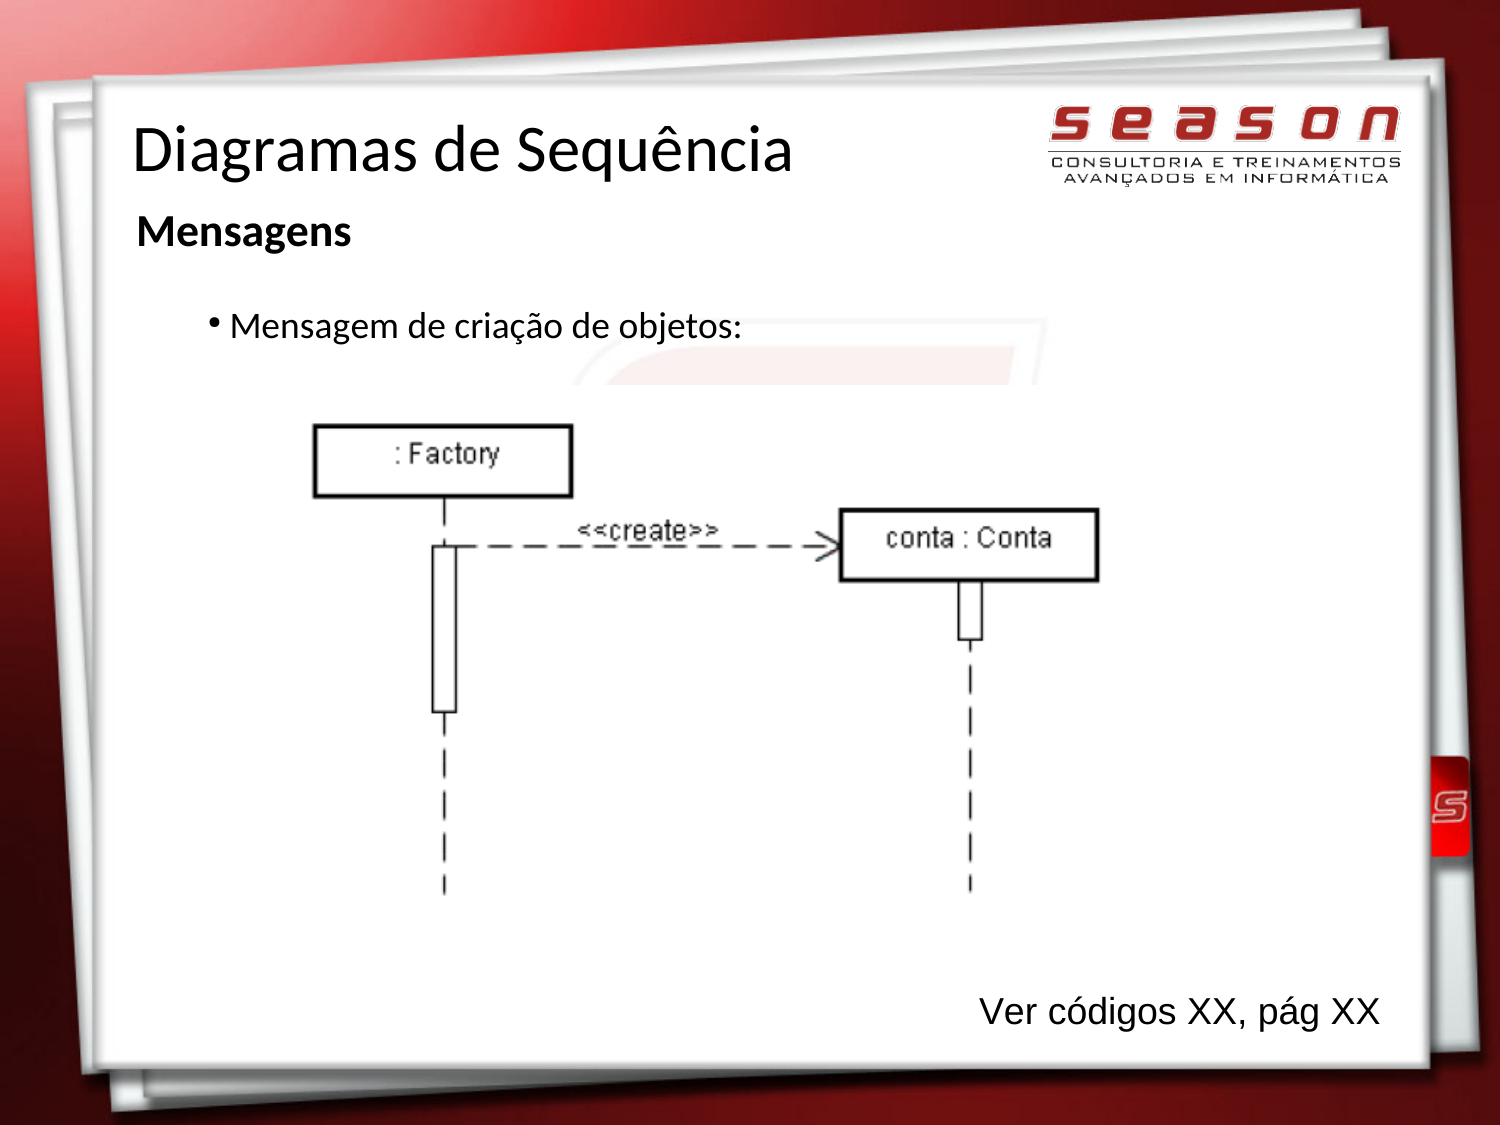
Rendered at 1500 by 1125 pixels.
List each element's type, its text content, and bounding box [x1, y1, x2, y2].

text_box Ver códigos XX, pág XX [708, 979, 1396, 1040]
title Diagramas de Sequência [118, 33, 1394, 257]
picture [0, 0, 1500, 1125]
text_box Mensagem de criação de objetos: [207, 281, 1328, 367]
text_box Mensagens [119, 200, 1240, 256]
